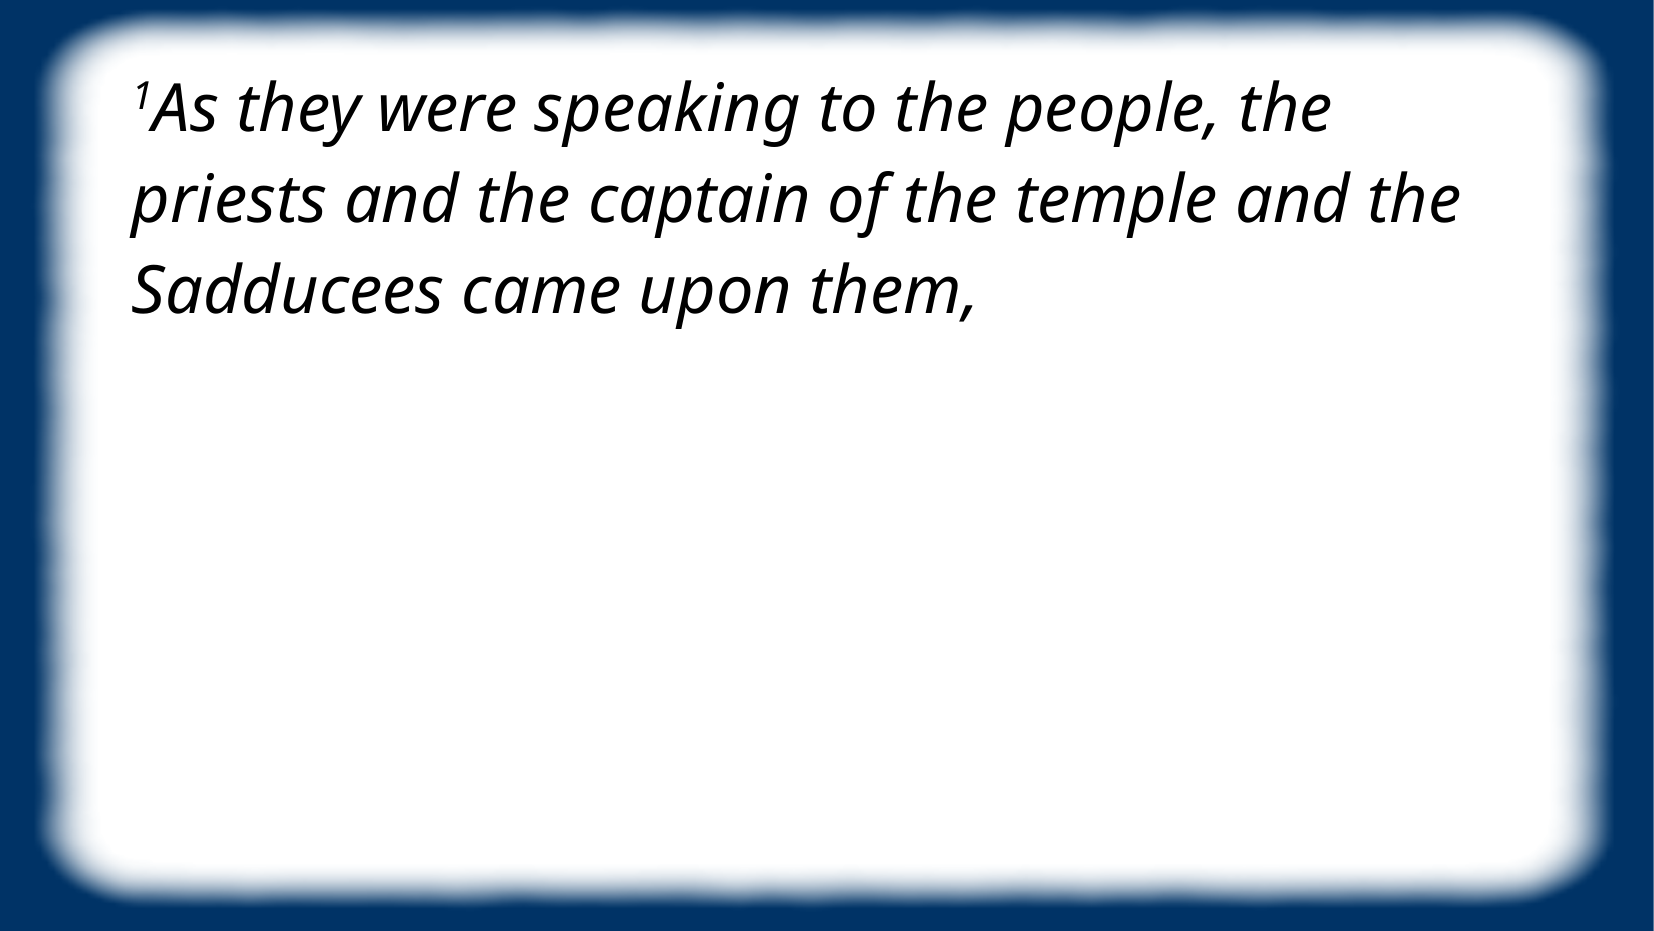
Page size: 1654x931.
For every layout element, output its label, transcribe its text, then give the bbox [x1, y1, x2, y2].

picture [0, 0, 1654, 931]
text_box 1As they were speaking to the people, the priests and the captain of the temple and the Sadducees came upon them, [116, 53, 1546, 376]
